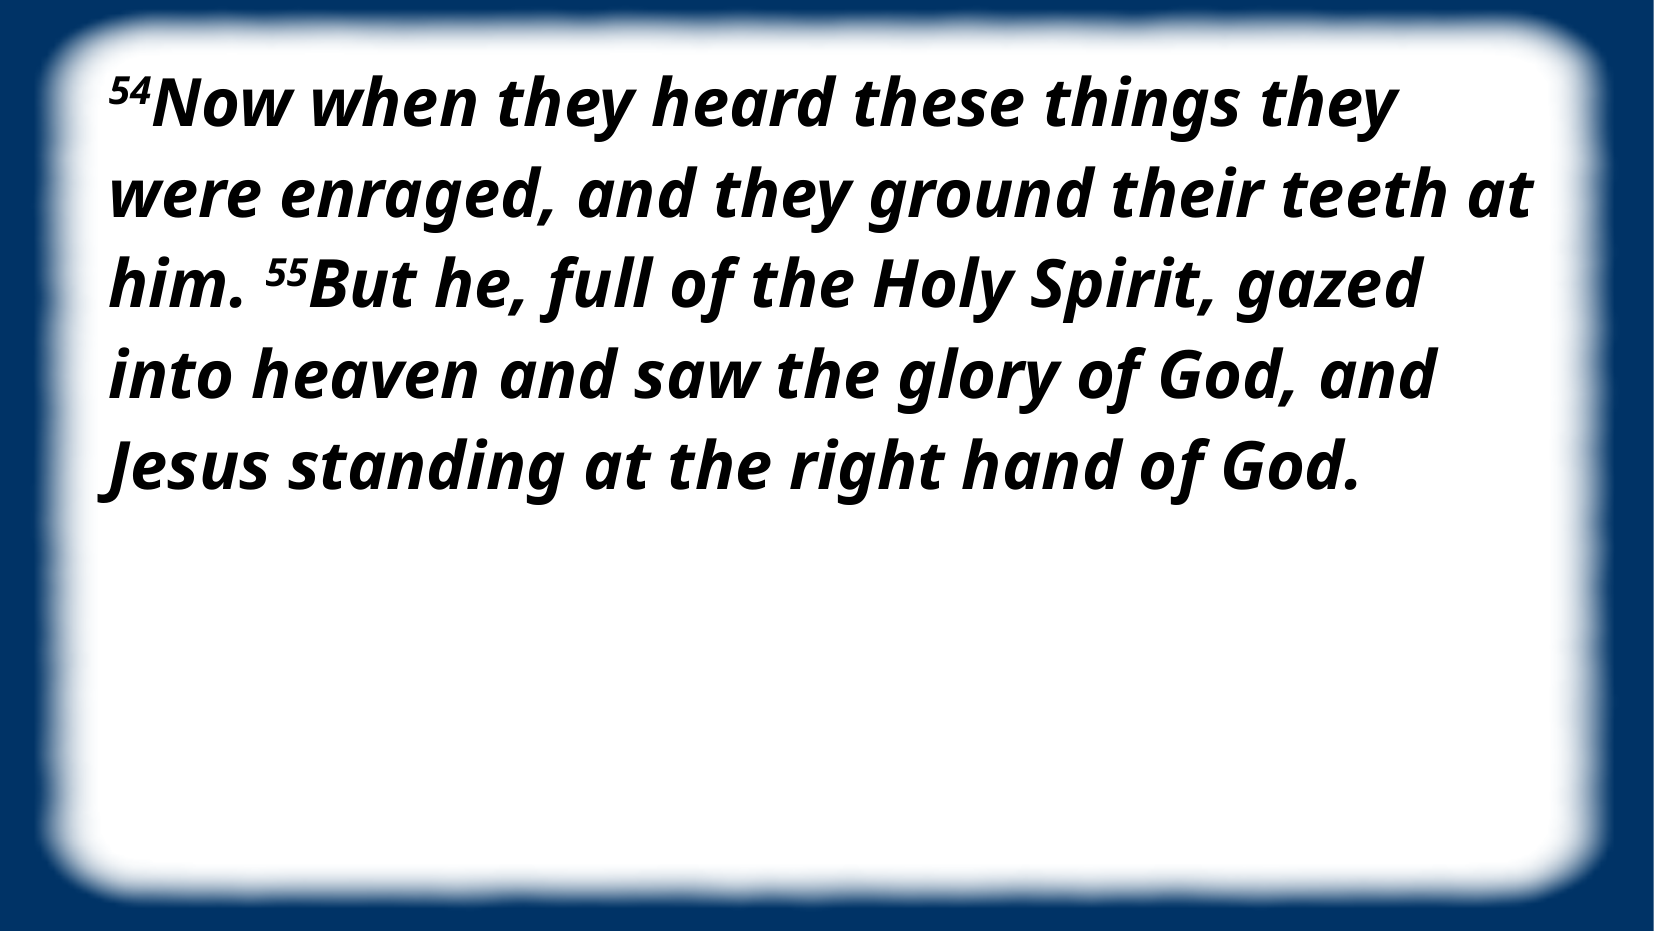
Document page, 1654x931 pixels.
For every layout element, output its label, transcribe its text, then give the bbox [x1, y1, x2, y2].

picture [0, 0, 1654, 931]
text_box 54Now when they heard these things they were enraged, and they ground their teeth at him. 55But he, full of the Holy Spirit, gazed into heaven and saw the glory of God, and Jesus standing at the right hand of God. [94, 47, 1565, 507]
